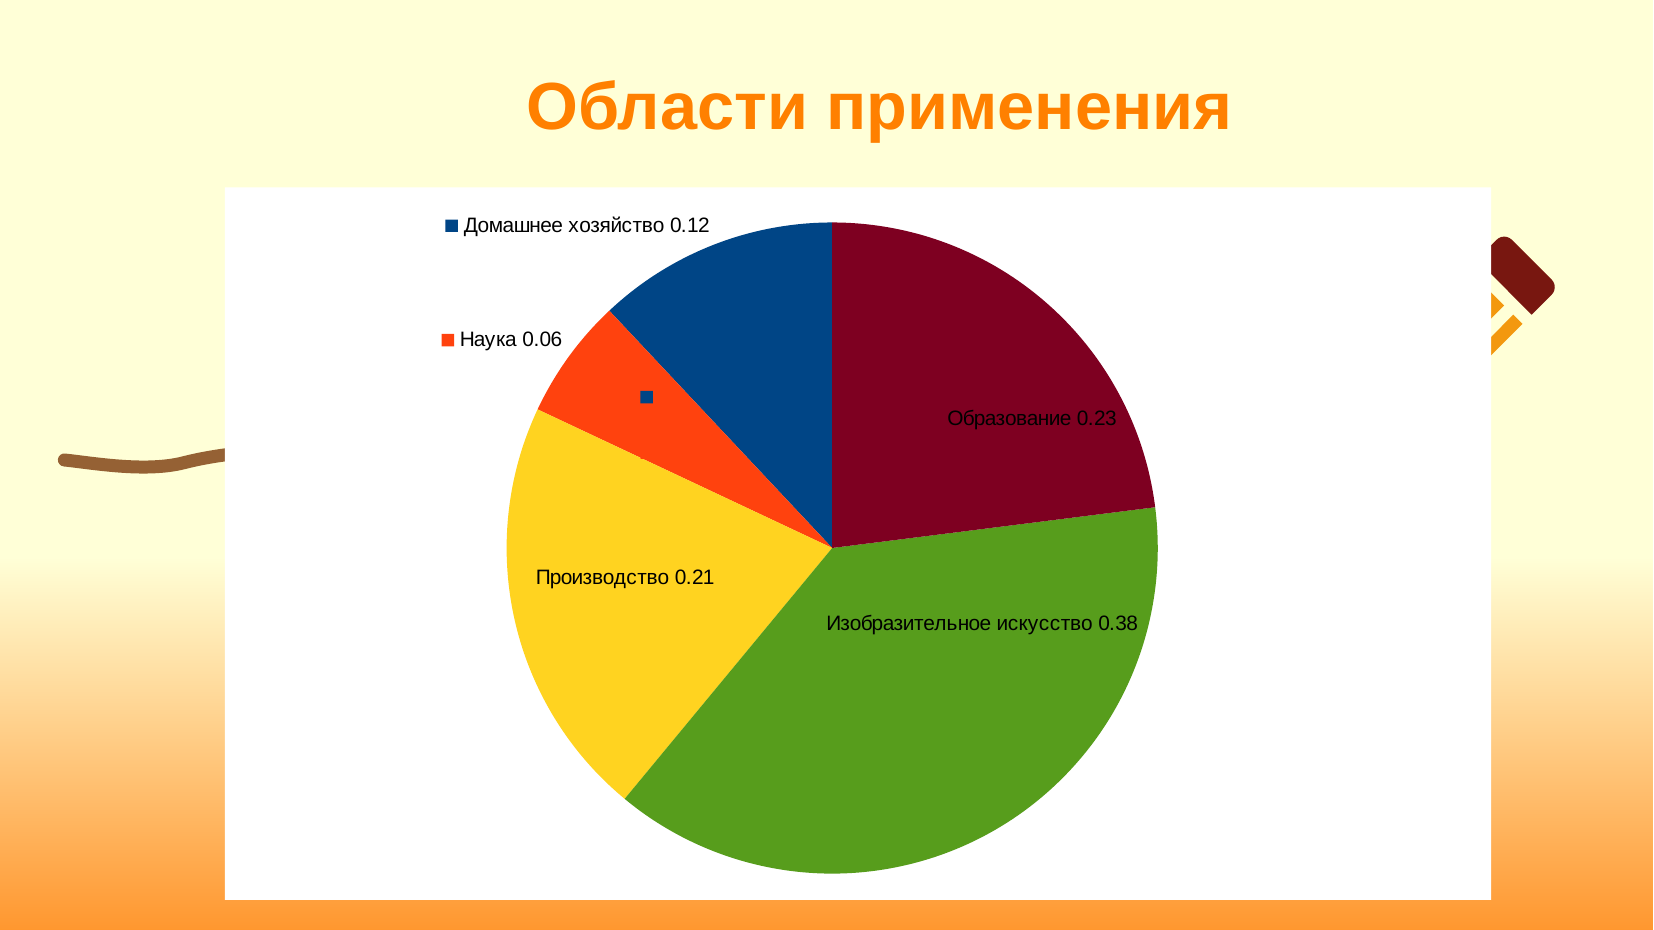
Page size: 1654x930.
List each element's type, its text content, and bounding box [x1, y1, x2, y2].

title Области применения [259, 25, 1500, 188]
chart [224, 187, 1492, 900]
